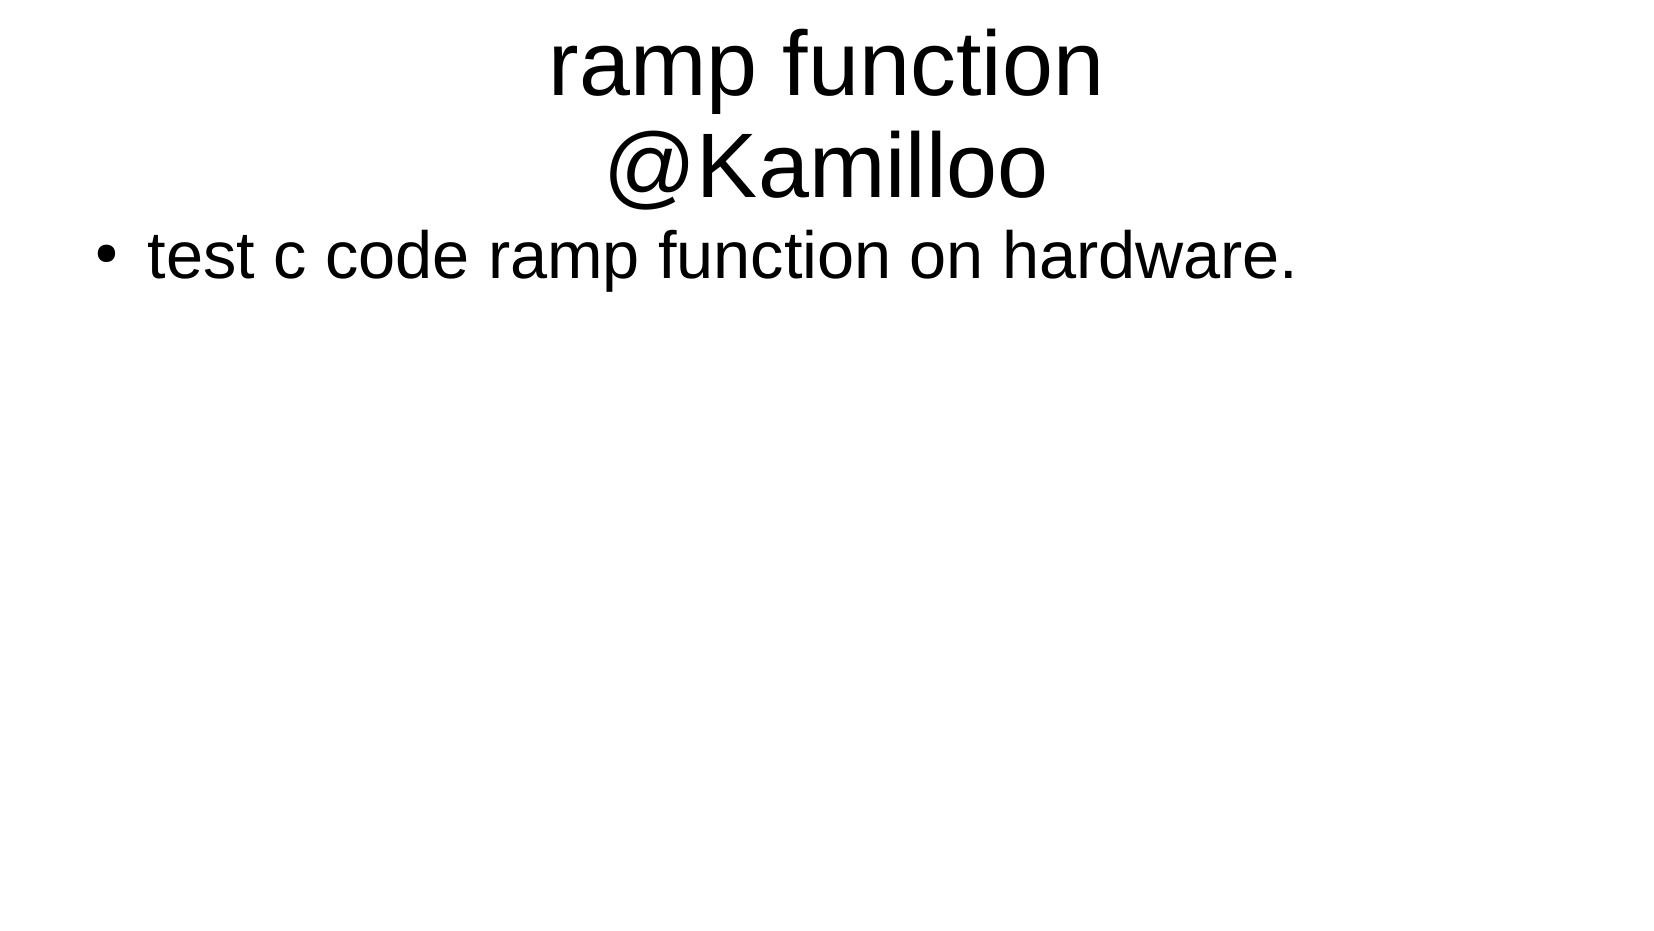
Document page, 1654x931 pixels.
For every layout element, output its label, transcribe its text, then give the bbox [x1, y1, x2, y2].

title ramp function @Kamilloo [82, 12, 1571, 218]
list test c code ramp function on hardware. [76, 217, 1565, 758]
